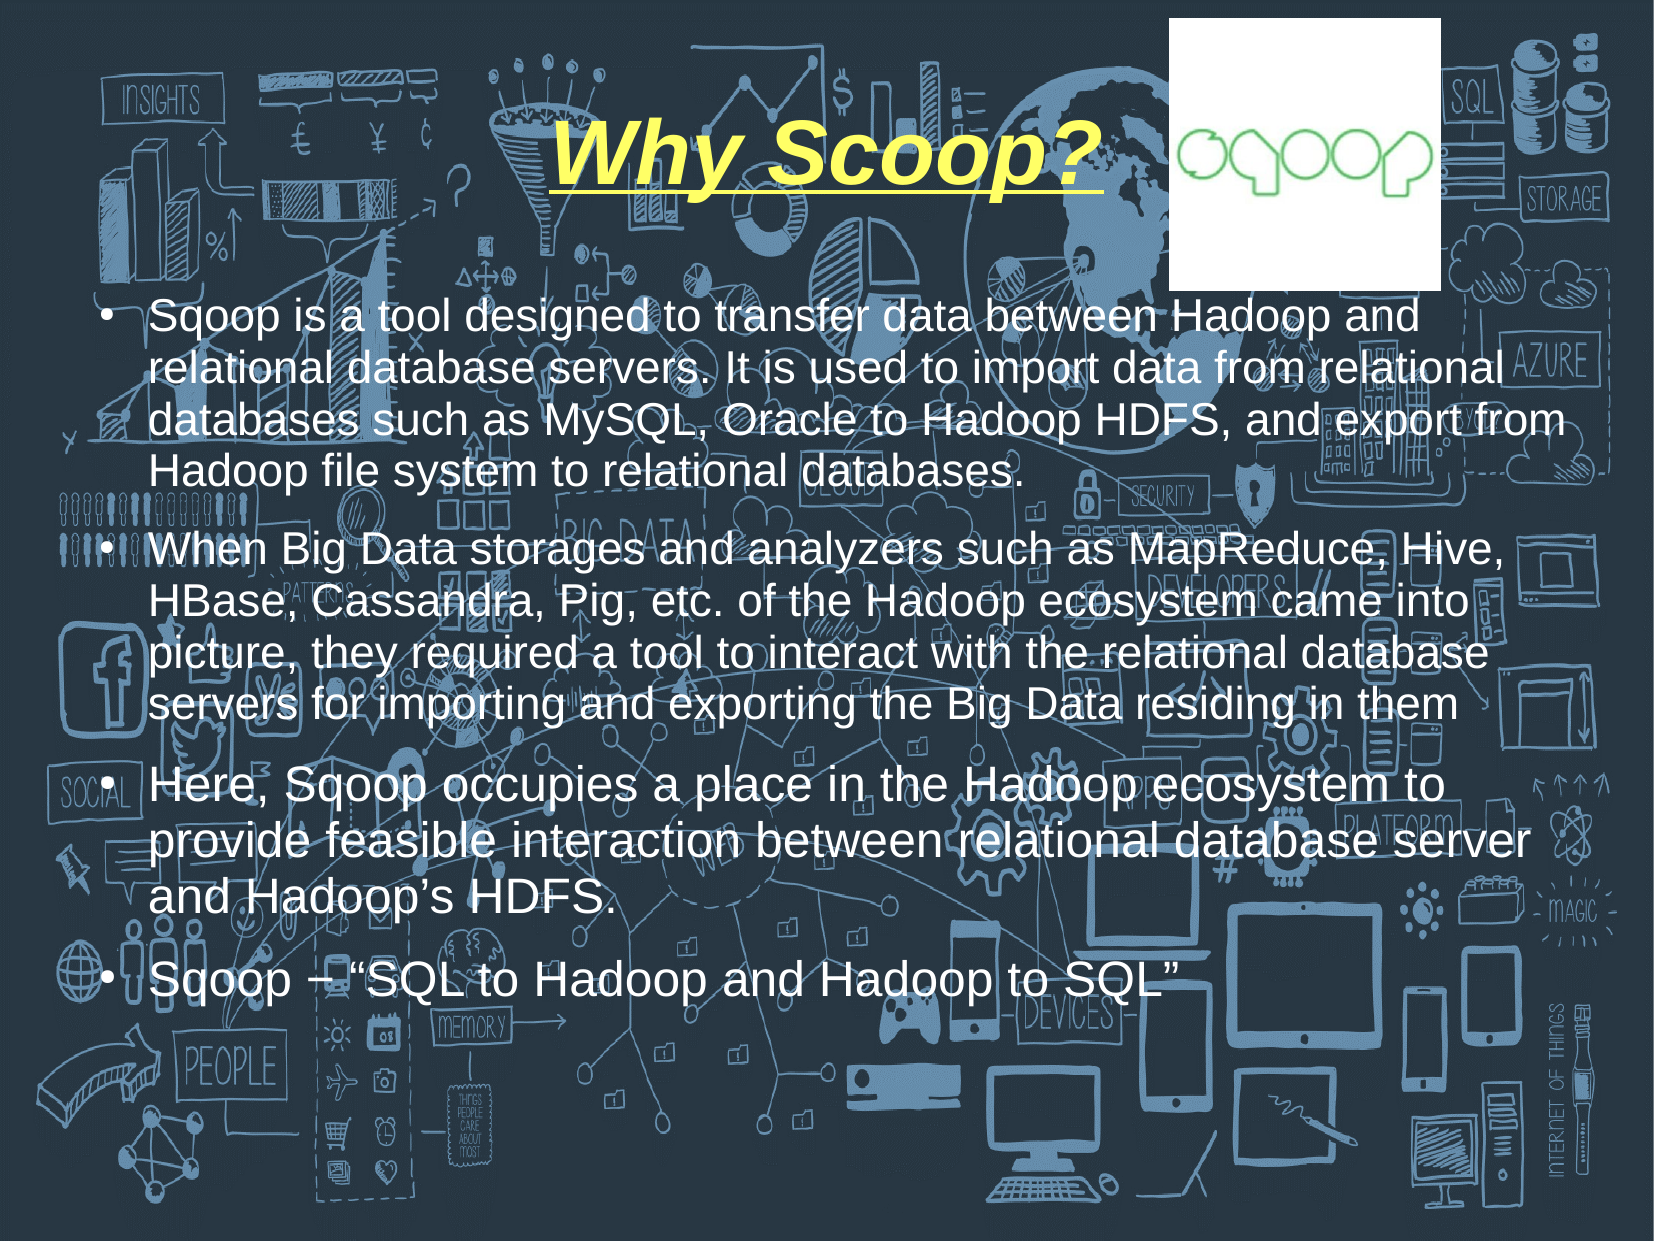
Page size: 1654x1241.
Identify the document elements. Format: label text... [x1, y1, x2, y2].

title Why Scoop? [82, 49, 1169, 257]
title Why Scoop? [1441, 49, 1571, 257]
picture [0, 0, 1654, 1241]
list Sqoop is a tool designed to transfer data between Hadoop and relational database servers. It is used to import data from relational databases such as MySQL, Oracle to Hadoop HDFS, and export from Hadoop file system to relational databases. When Big Data storages and analyzers such as MapReduce, Hive, HBase, Cassandra, Pig, etc. of the Hadoop ecosystem came into picture, they required a tool to interact with the relational database servers for importing and exporting the Big Data residing in them Here, Sqoop occupies a place in the Hadoop ecosystem to provide feasible interaction between relational database server and Hadoop’s HDFS. Sqoop − “SQL to Hadoop and Hadoop to SQL” [82, 290, 1571, 1010]
